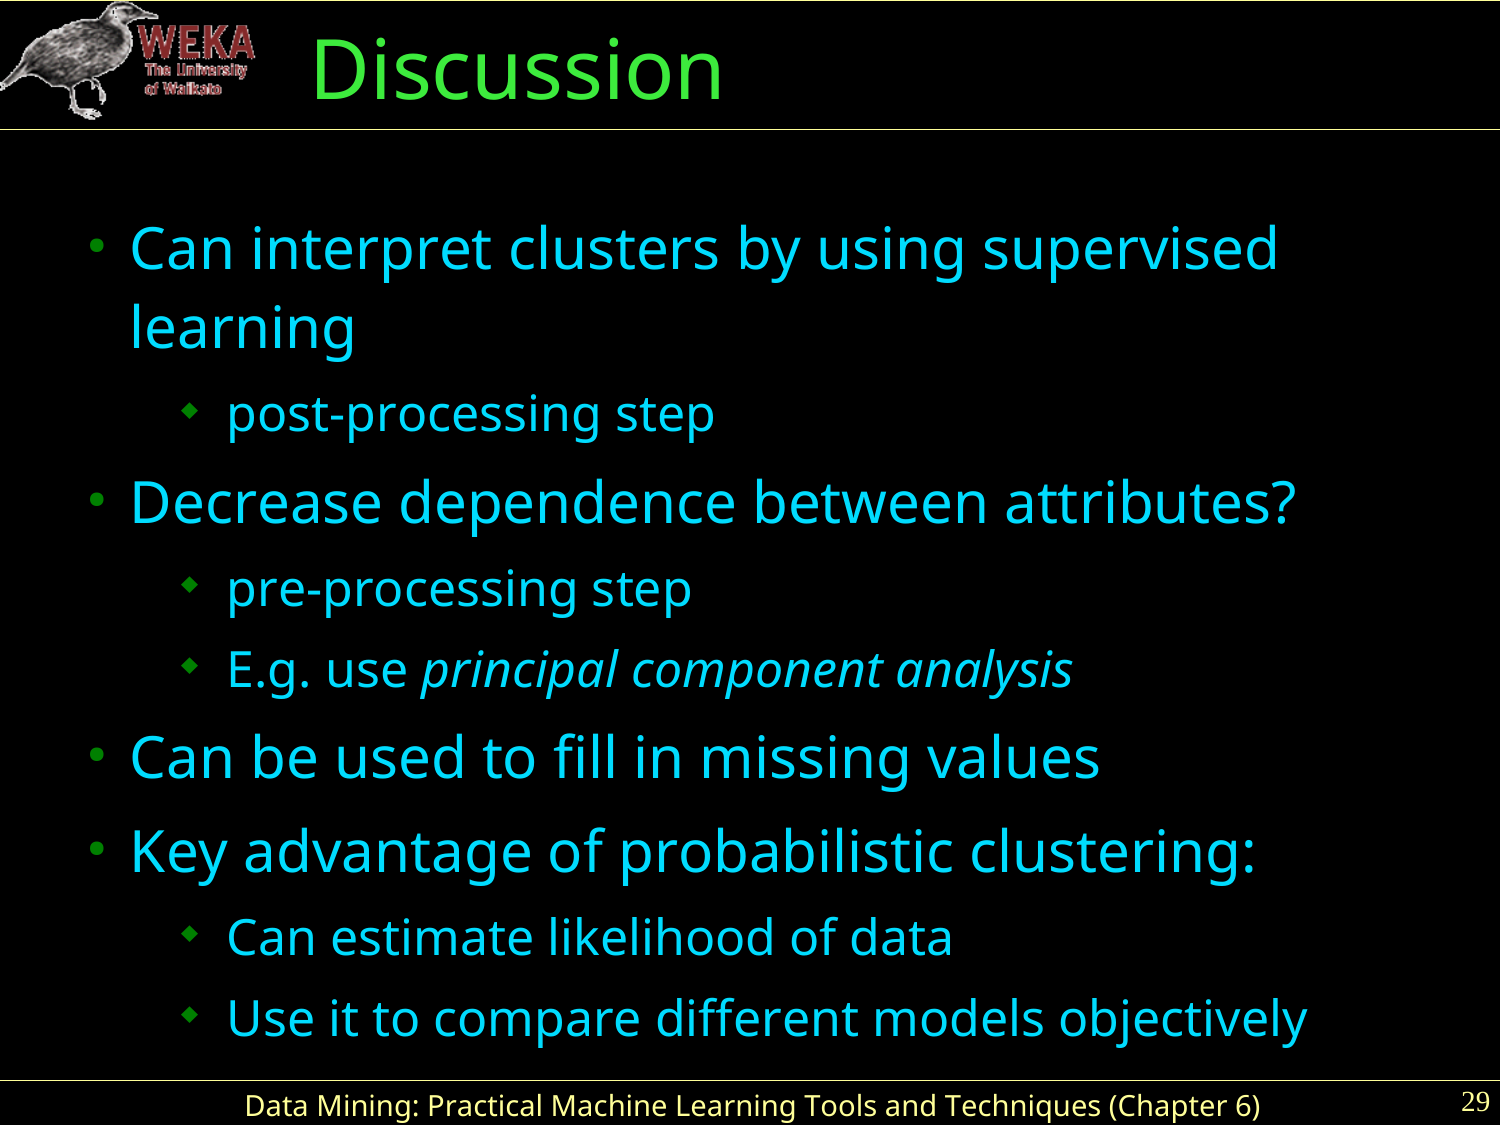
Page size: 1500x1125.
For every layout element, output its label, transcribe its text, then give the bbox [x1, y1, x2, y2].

picture [0, 1, 266, 129]
title Discussion [295, 0, 1500, 148]
list Can interpret clusters by using supervised learning post-processing step Decrease dependence between attributes? pre-processing step E.g. use principal component analysis Can be used to fill in missing values Key advantage of probabilistic clustering: Can estimate likelihood of data Use it to compare different models objectively [72, 200, 1388, 979]
